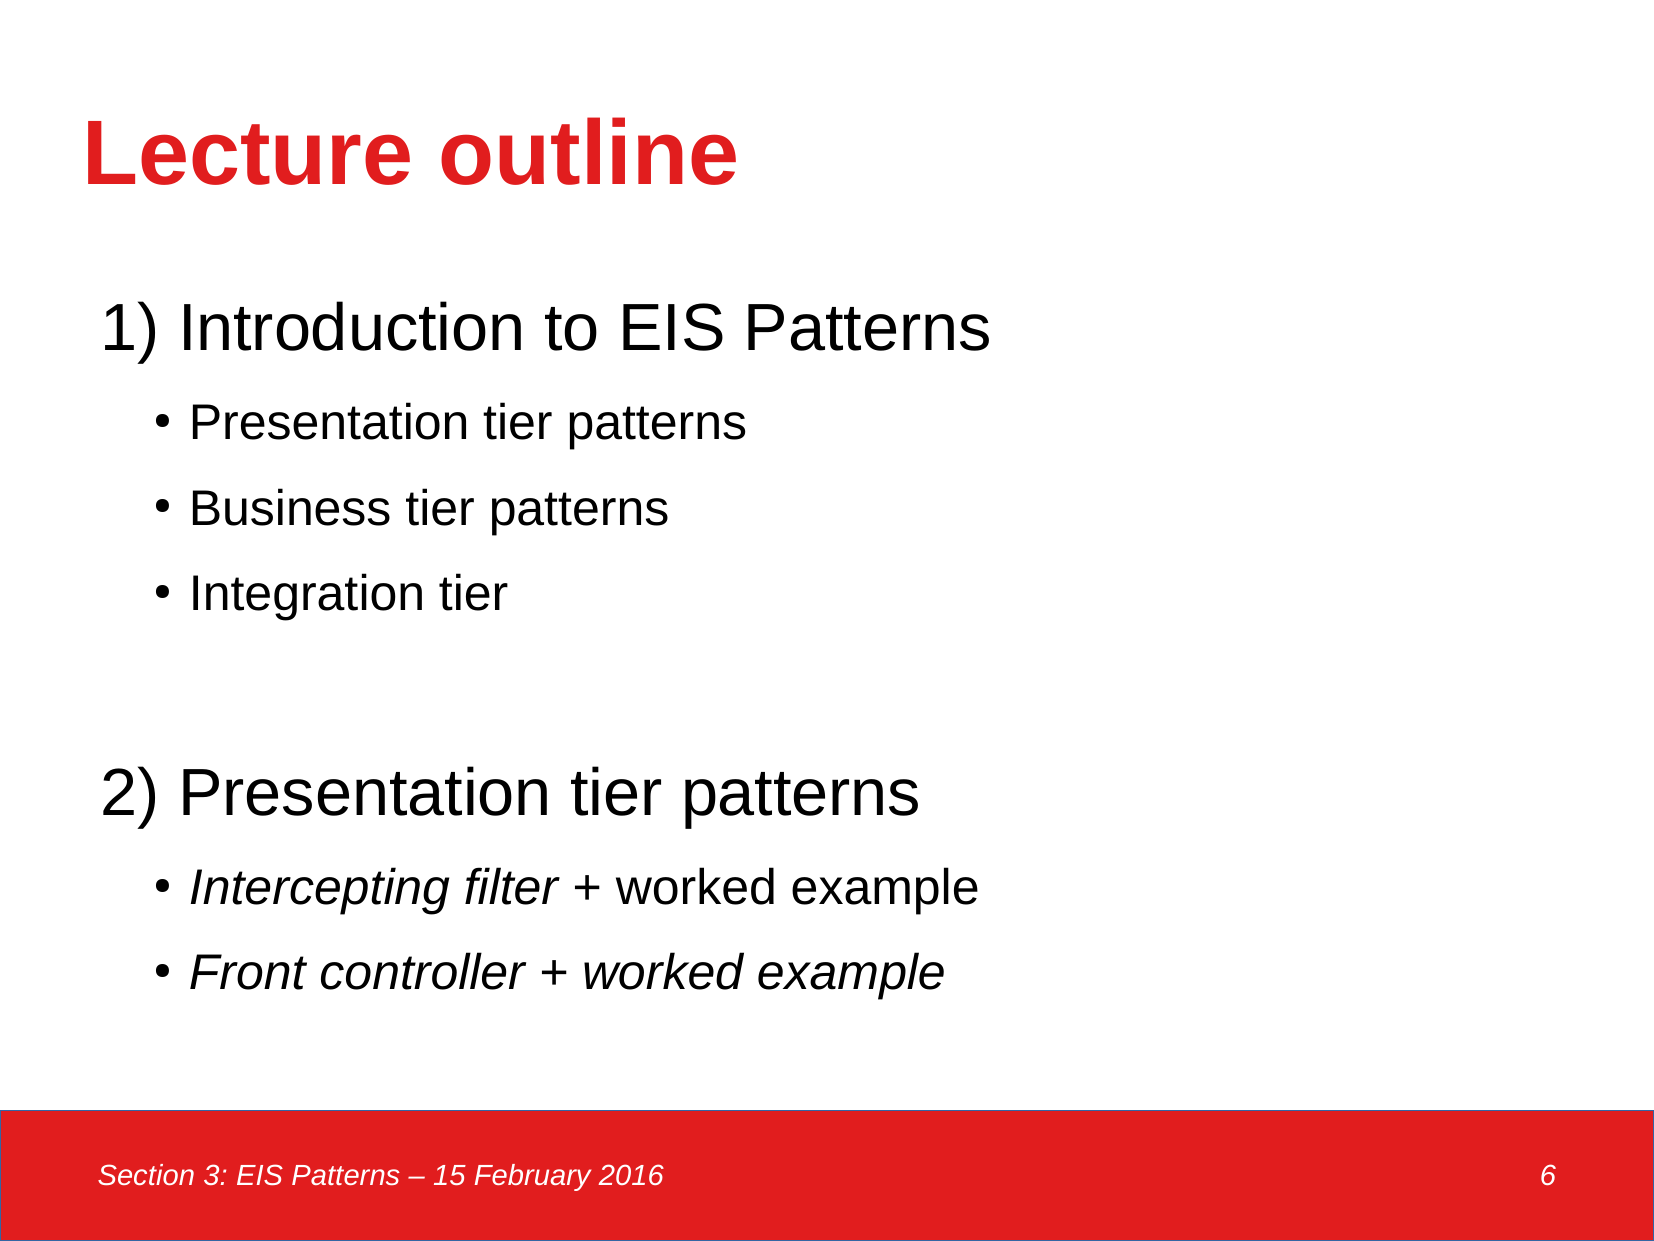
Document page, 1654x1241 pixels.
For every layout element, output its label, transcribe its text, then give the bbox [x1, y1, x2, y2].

title Lecture outline [82, 49, 1571, 257]
list Introduction to EIS Patterns Presentation tier patterns Business tier patterns Integration tier Presentation tier patterns Intercepting filter + worked example Front controller + worked example [82, 290, 1571, 1010]
